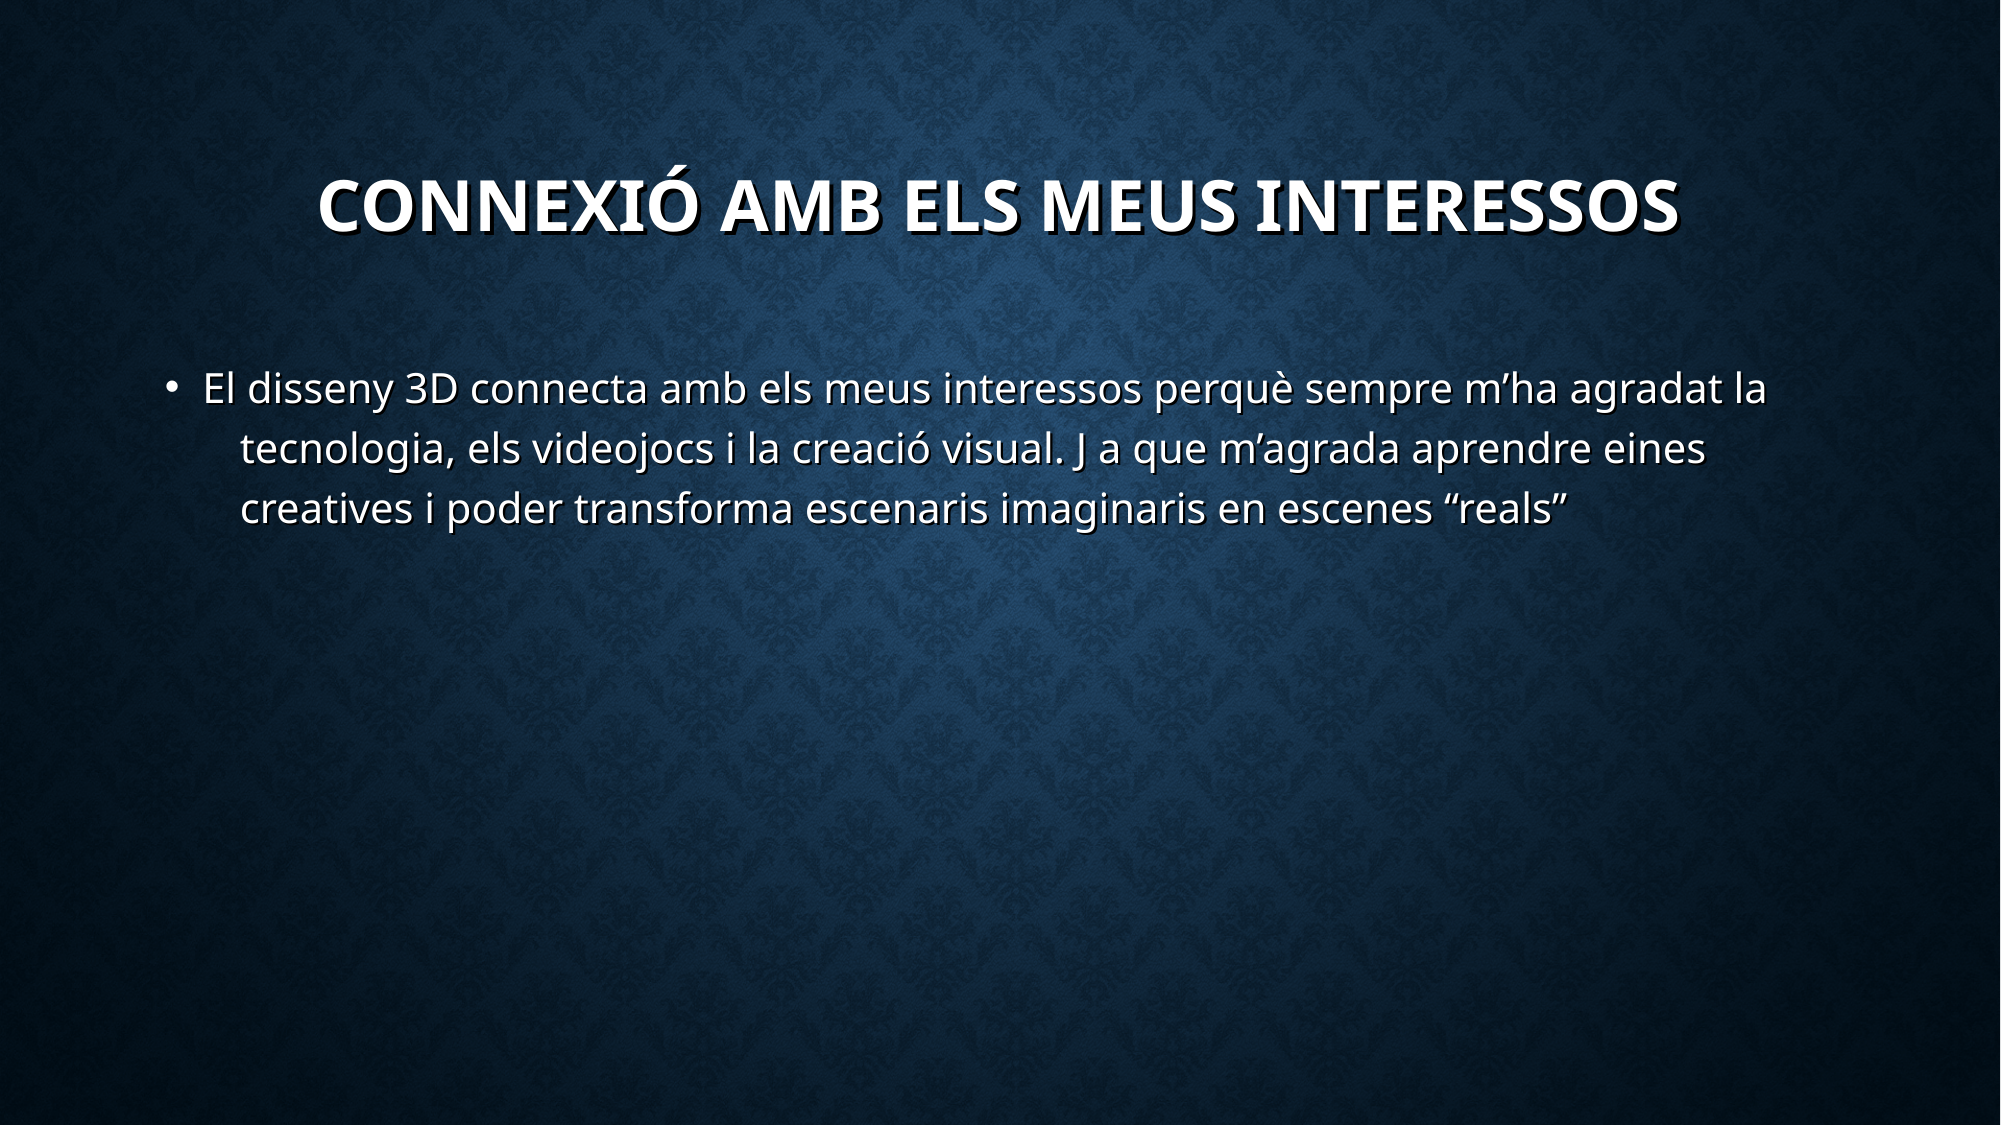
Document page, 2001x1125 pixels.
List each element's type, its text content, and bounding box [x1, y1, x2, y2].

title Connexió amb els meus interessos [149, 99, 1849, 318]
list El disseny 3D connecta amb els meus interessos perquè sempre m’ha agradat la tecnologia, els videojocs i la creació visual. J a que m’agrada aprendre eines creatives i poder transforma escenaris imaginaris en escenes “reals” [149, 343, 1849, 950]
